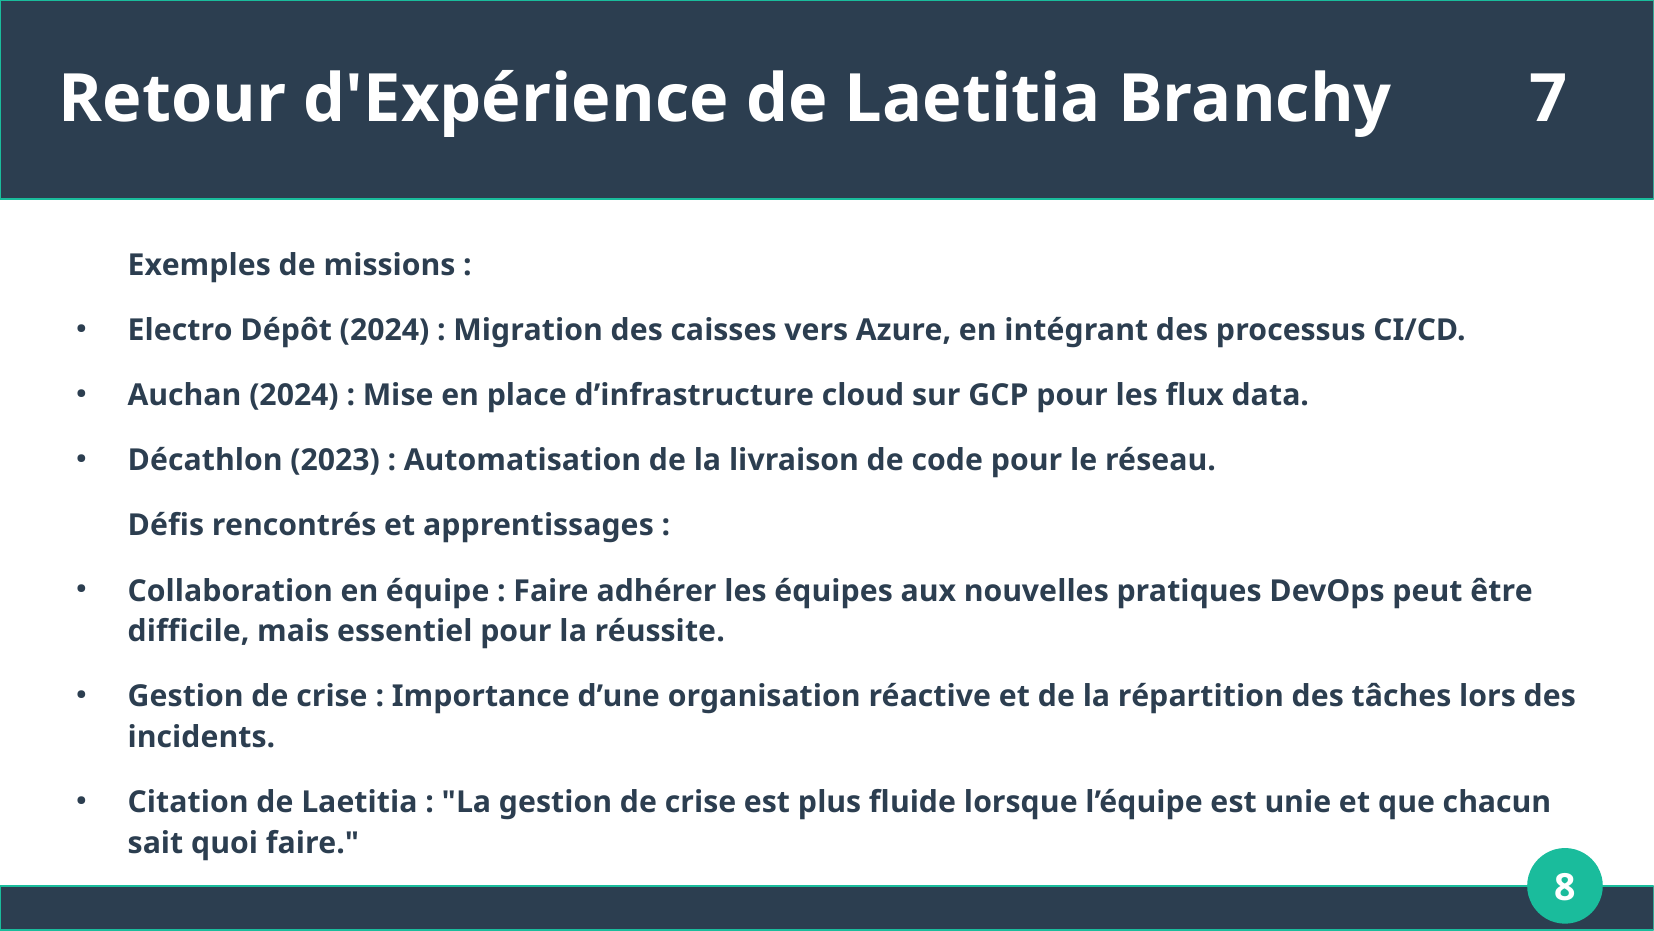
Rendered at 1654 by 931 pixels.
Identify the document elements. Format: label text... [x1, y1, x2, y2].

list Exemples de missions : Electro Dépôt (2024) : Migration des caisses vers Azure, en intégrant des processus CI/CD. Auchan (2024) : Mise en place d’infrastructure cloud sur GCP pour les flux data. Décathlon (2023) : Automatisation de la livraison de code pour le réseau. Défis rencontrés et apprentissages : Collaboration en équipe : Faire adhérer les équipes aux nouvelles pratiques DevOps peut être difficile, mais essentiel pour la réussite. Gestion de crise : Importance d’une organisation réactive et de la répartition des tâches lors des incidents. Citation de Laetitia : "La gestion de crise est plus fluide lorsque l’équipe est unie et que chacun sait quoi faire." [59, 243, 1595, 864]
title Retour d'Expérience de Laetitia Branchy 7 [59, 37, 1595, 155]
